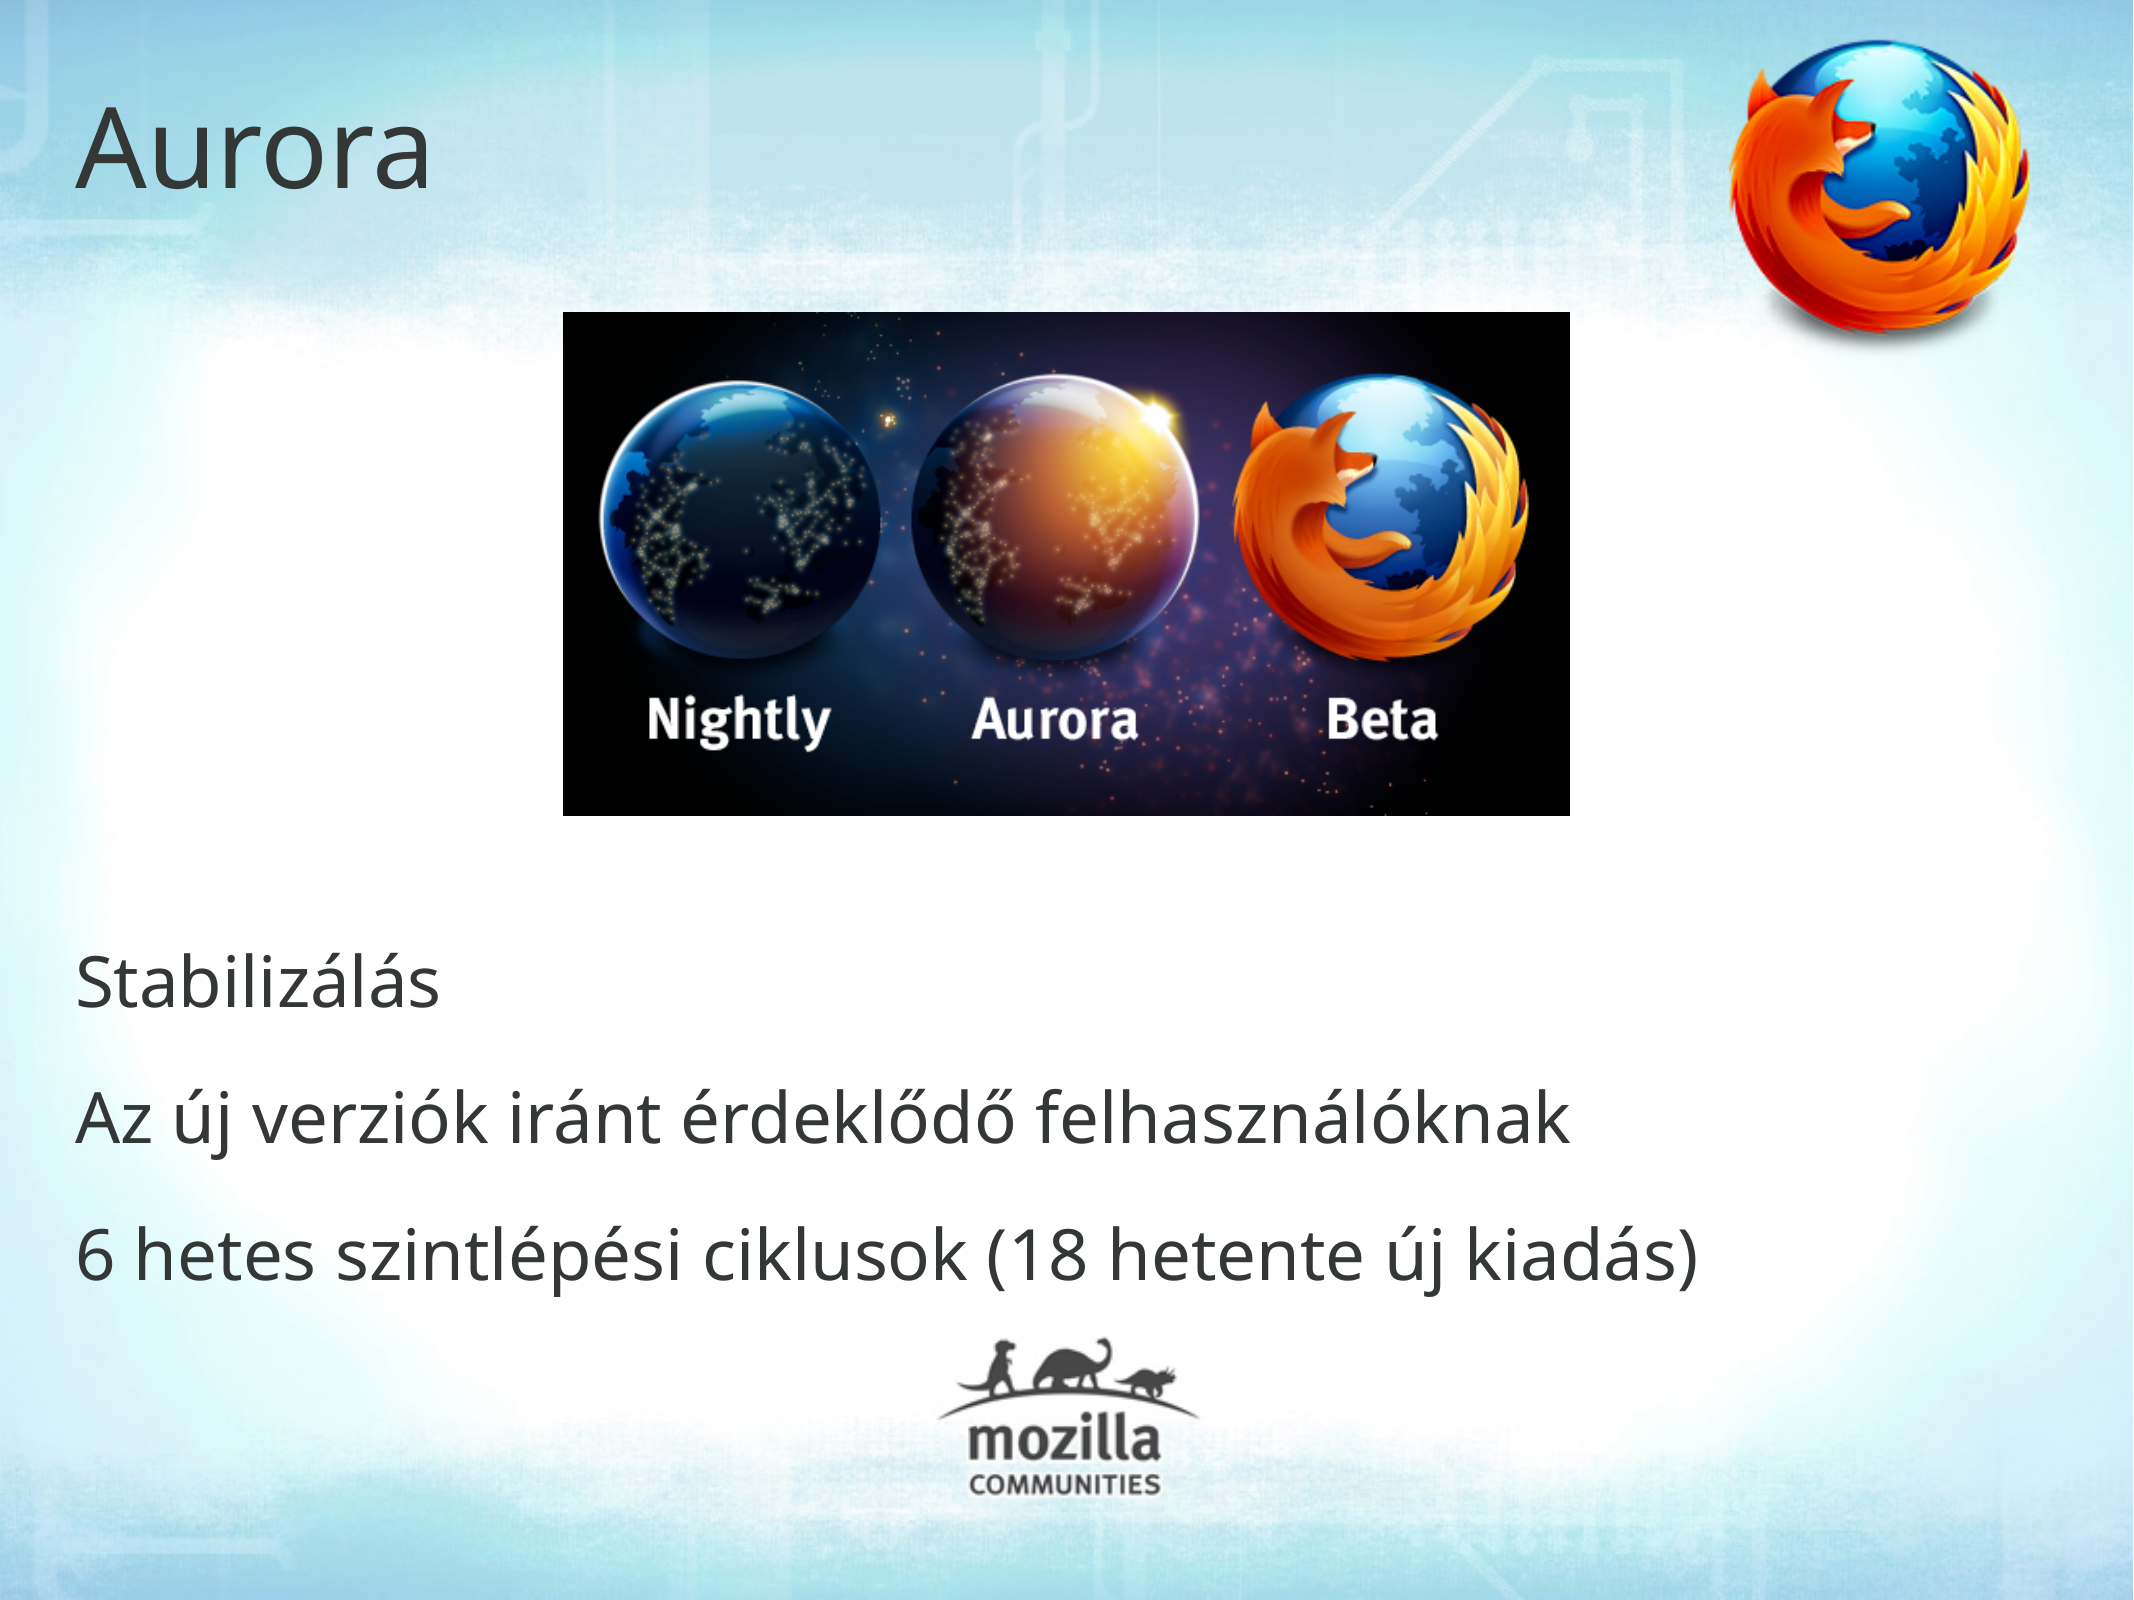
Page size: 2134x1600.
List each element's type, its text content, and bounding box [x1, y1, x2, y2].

picture [0, 0, 2134, 1600]
title Aurora [66, 0, 1667, 288]
list Stabilizálás Az új verziók iránt érdeklődő felhasználóknak 6 hetes szintlépési ciklusok (18 hetente új kiadás) [66, 863, 2067, 1368]
